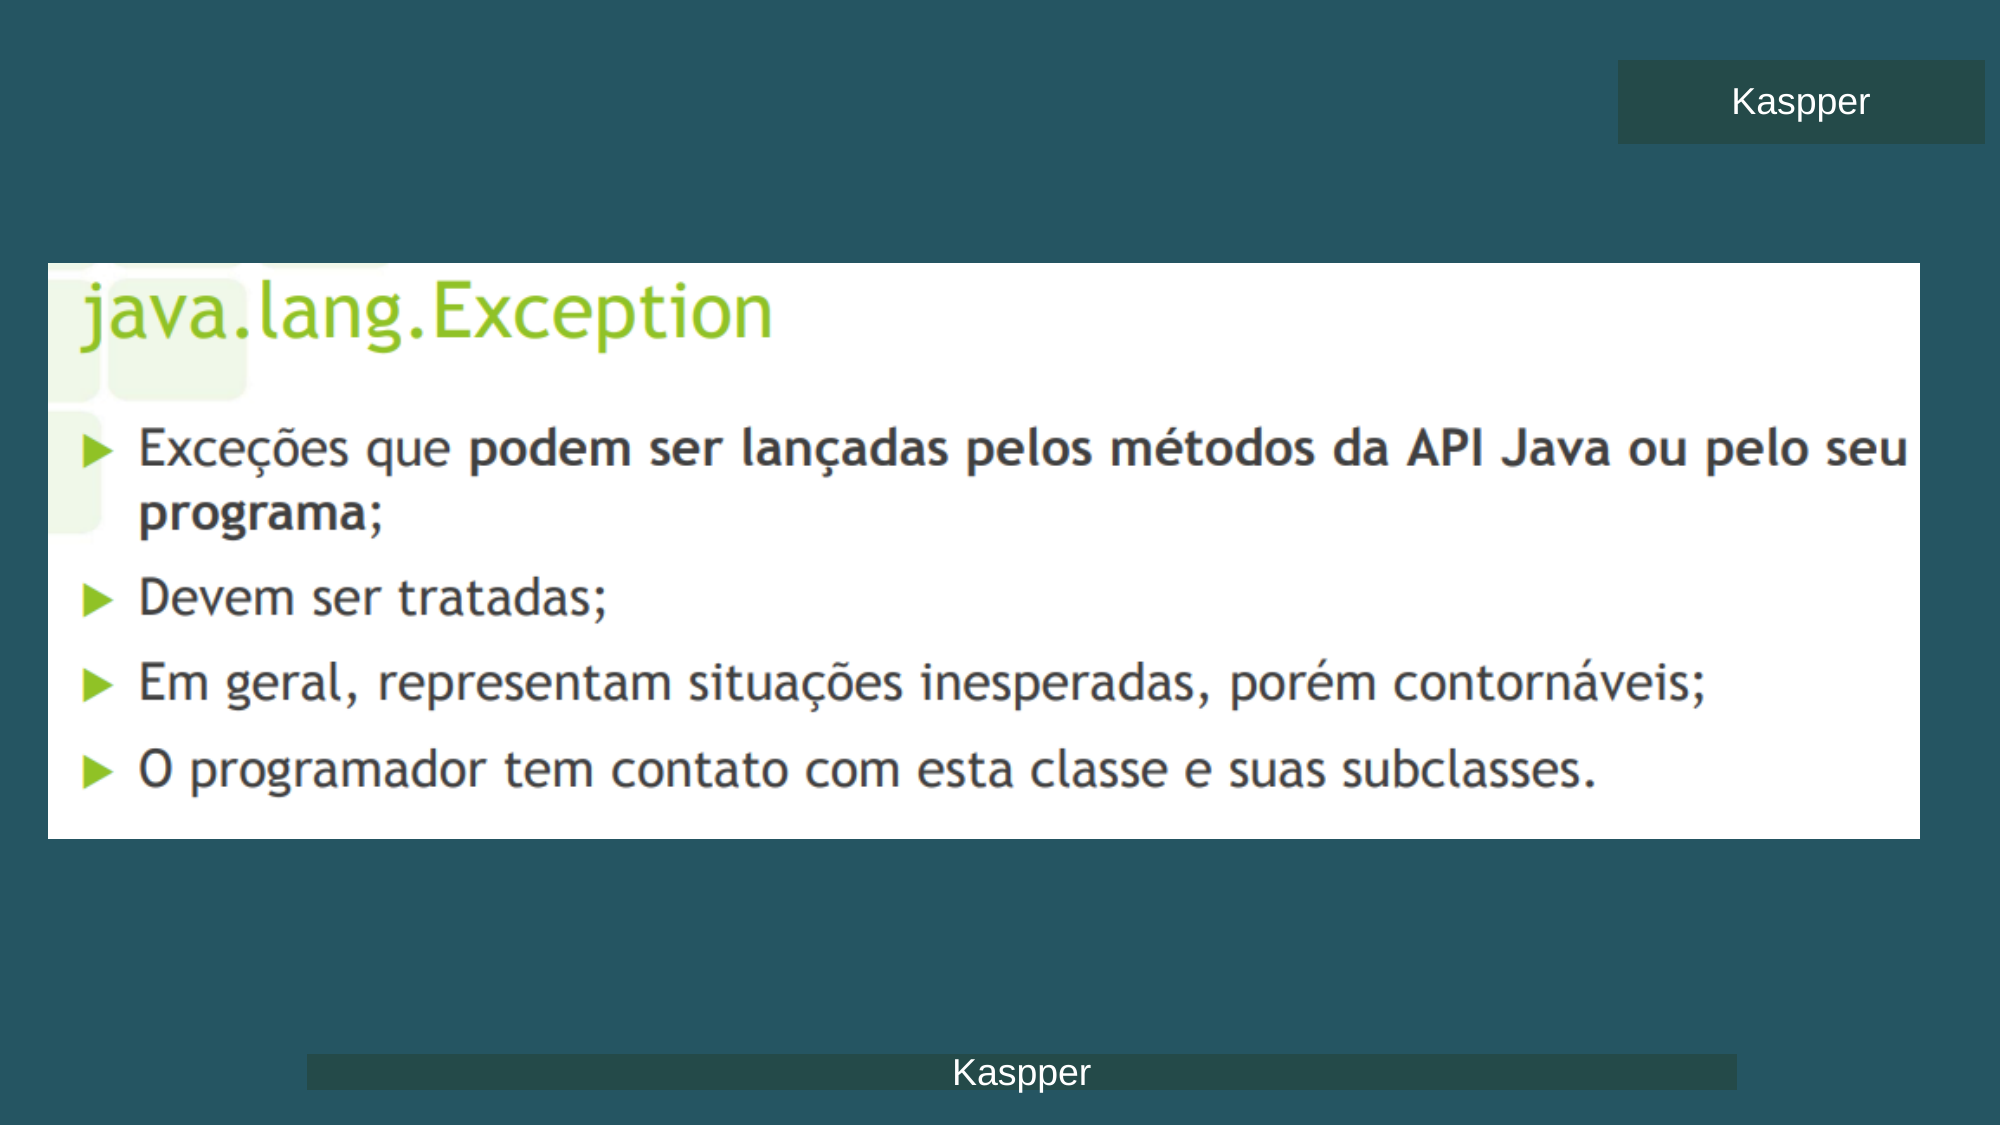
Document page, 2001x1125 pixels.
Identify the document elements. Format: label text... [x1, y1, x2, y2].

text_box Kaspper [307, 1054, 1737, 1090]
text_box Kaspper [1022, 1067, 1032, 1083]
text_box Kaspper [1043, 1067, 1053, 1083]
text_box Kaspper [1618, 60, 1985, 144]
picture [48, 263, 1920, 839]
